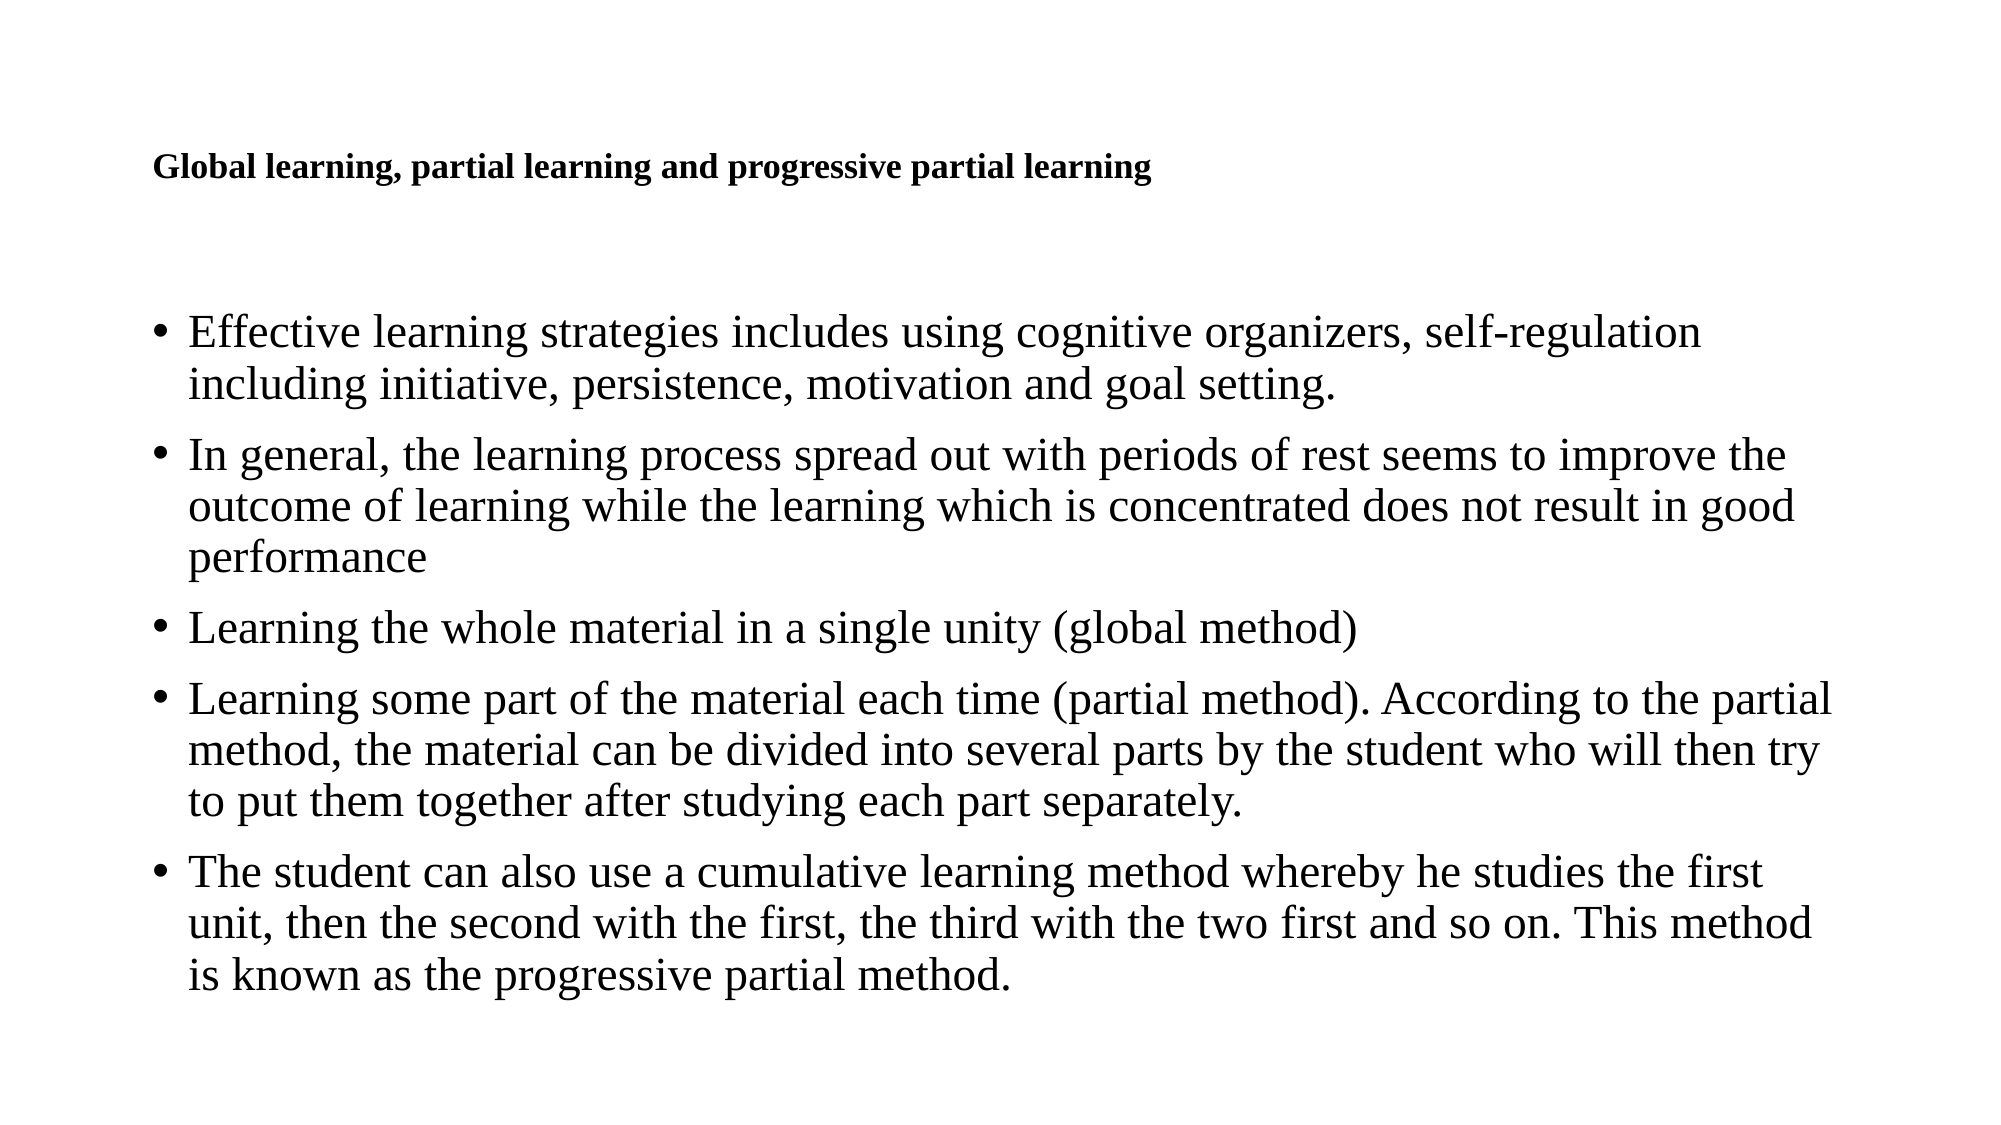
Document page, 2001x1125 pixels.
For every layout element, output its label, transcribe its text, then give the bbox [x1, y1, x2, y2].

title Global learning, partial learning and progressive partial learning [137, 59, 1863, 278]
list Effective learning strategies includes using cognitive organizers, self-regulation including initiative, persistence, motivation and goal setting. In general, the learning process spread out with periods of rest seems to improve the outcome of learning while the learning which is concentrated does not result in good performance Learning the whole material in a single unity (global method) Learning some part of the material each time (partial method). According to the partial method, the material can be divided into several parts by the student who will then try to put them together after studying each part separately. The student can also use a cumulative learning method whereby he studies the first unit, then the second with the first, the third with the two first and so on. This method is known as the progressive partial method. [137, 299, 1863, 1014]
